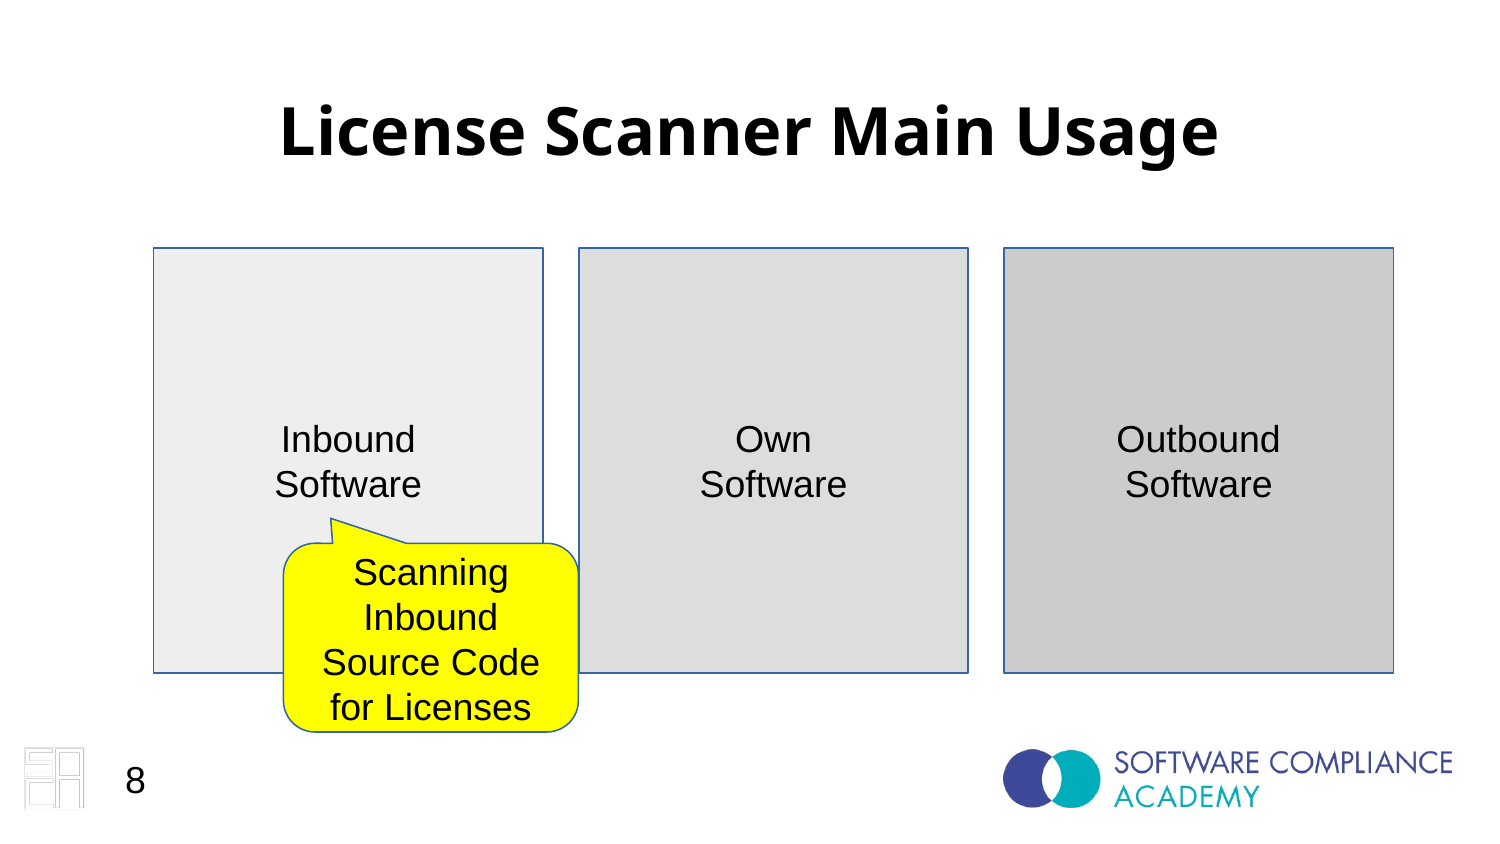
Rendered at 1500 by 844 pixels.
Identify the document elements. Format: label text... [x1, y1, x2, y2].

picture [23, 746, 86, 811]
text_box License Scanner Main Usage [74, 39, 1425, 169]
picture [1003, 749, 1452, 808]
text_box Scanning Inbound Source Code for Licenses [283, 518, 579, 732]
text_box Inbound Software [153, 248, 543, 673]
text_box Outbound Software [1003, 248, 1394, 673]
text_box Own Software [578, 248, 969, 673]
